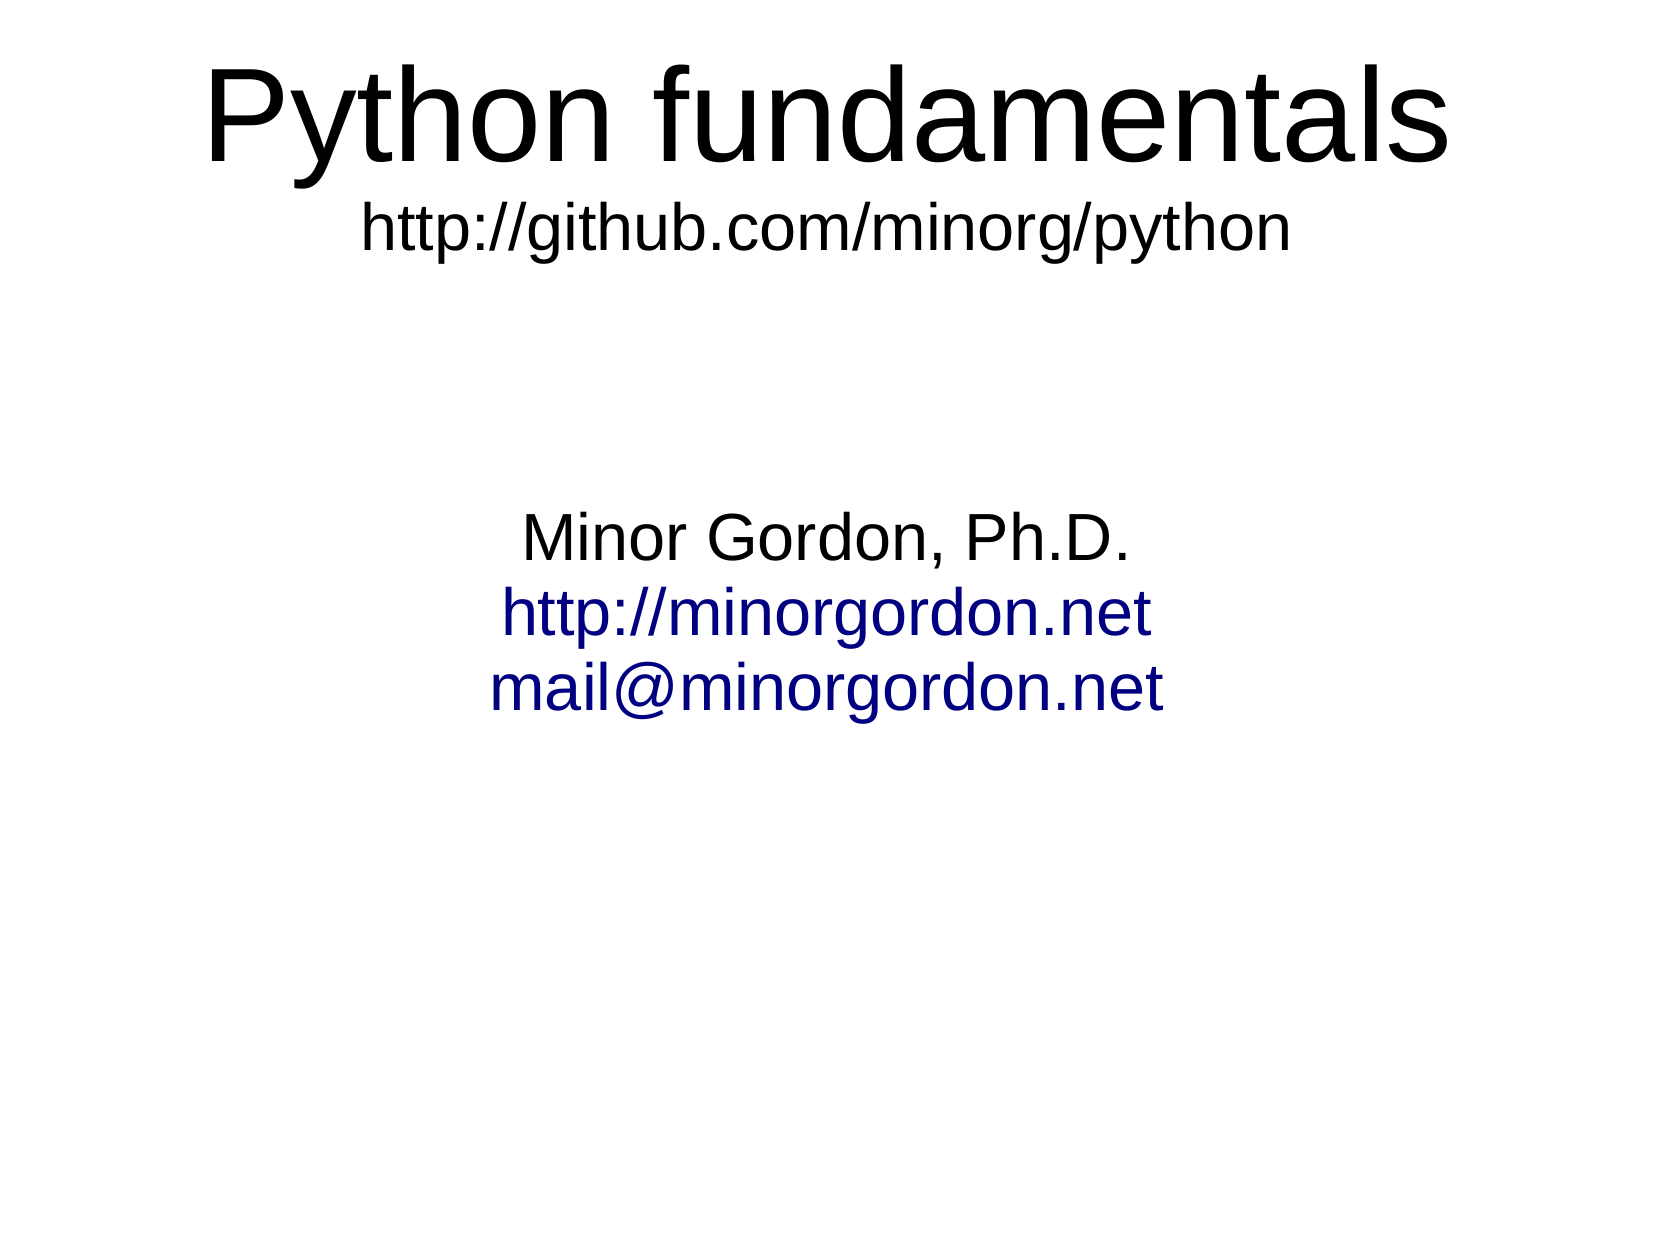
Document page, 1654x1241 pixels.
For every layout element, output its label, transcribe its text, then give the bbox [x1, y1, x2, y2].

title Python fundamentals http://github.com/minorg/python [82, 41, 1571, 265]
subtitle Minor Gordon, Ph.D. http://minorgordon.net mail@minorgordon.net [82, 290, 1571, 1010]
